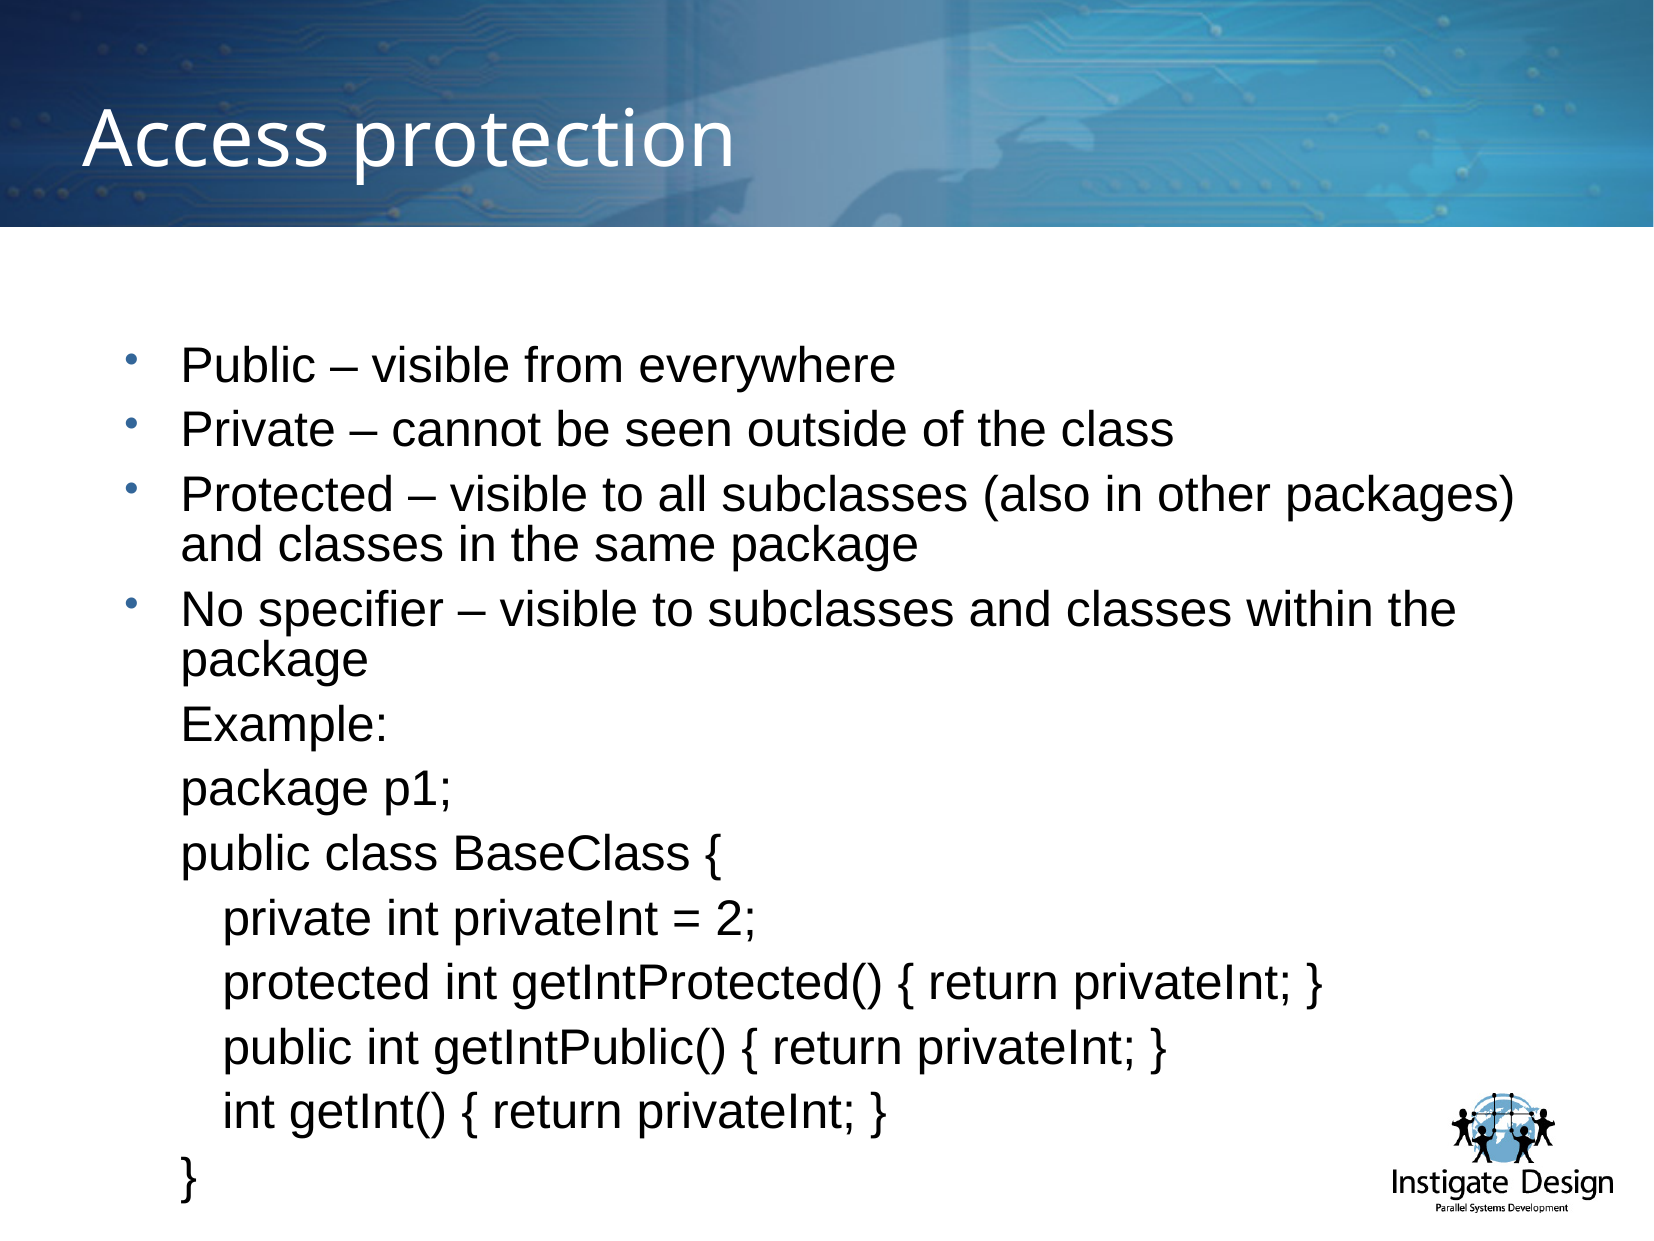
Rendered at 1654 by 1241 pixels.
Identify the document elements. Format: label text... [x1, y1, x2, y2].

title Access protection [82, 49, 1570, 228]
picture [0, 0, 1654, 227]
picture [1393, 1093, 1613, 1213]
list Public – visible from everywhere Private – cannot be seen outside of the class Protected – visible to all subclasses (also in other packages) and classes in the same package No specifier – visible to subclasses and classes within the package Example: package p1; public class BaseClass { private int privateInt = 2; protected int getIntProtected() { return privateInt; } public int getIntPublic() { return privateInt; } int getInt() { return privateInt; } } [68, 341, 1557, 1210]
